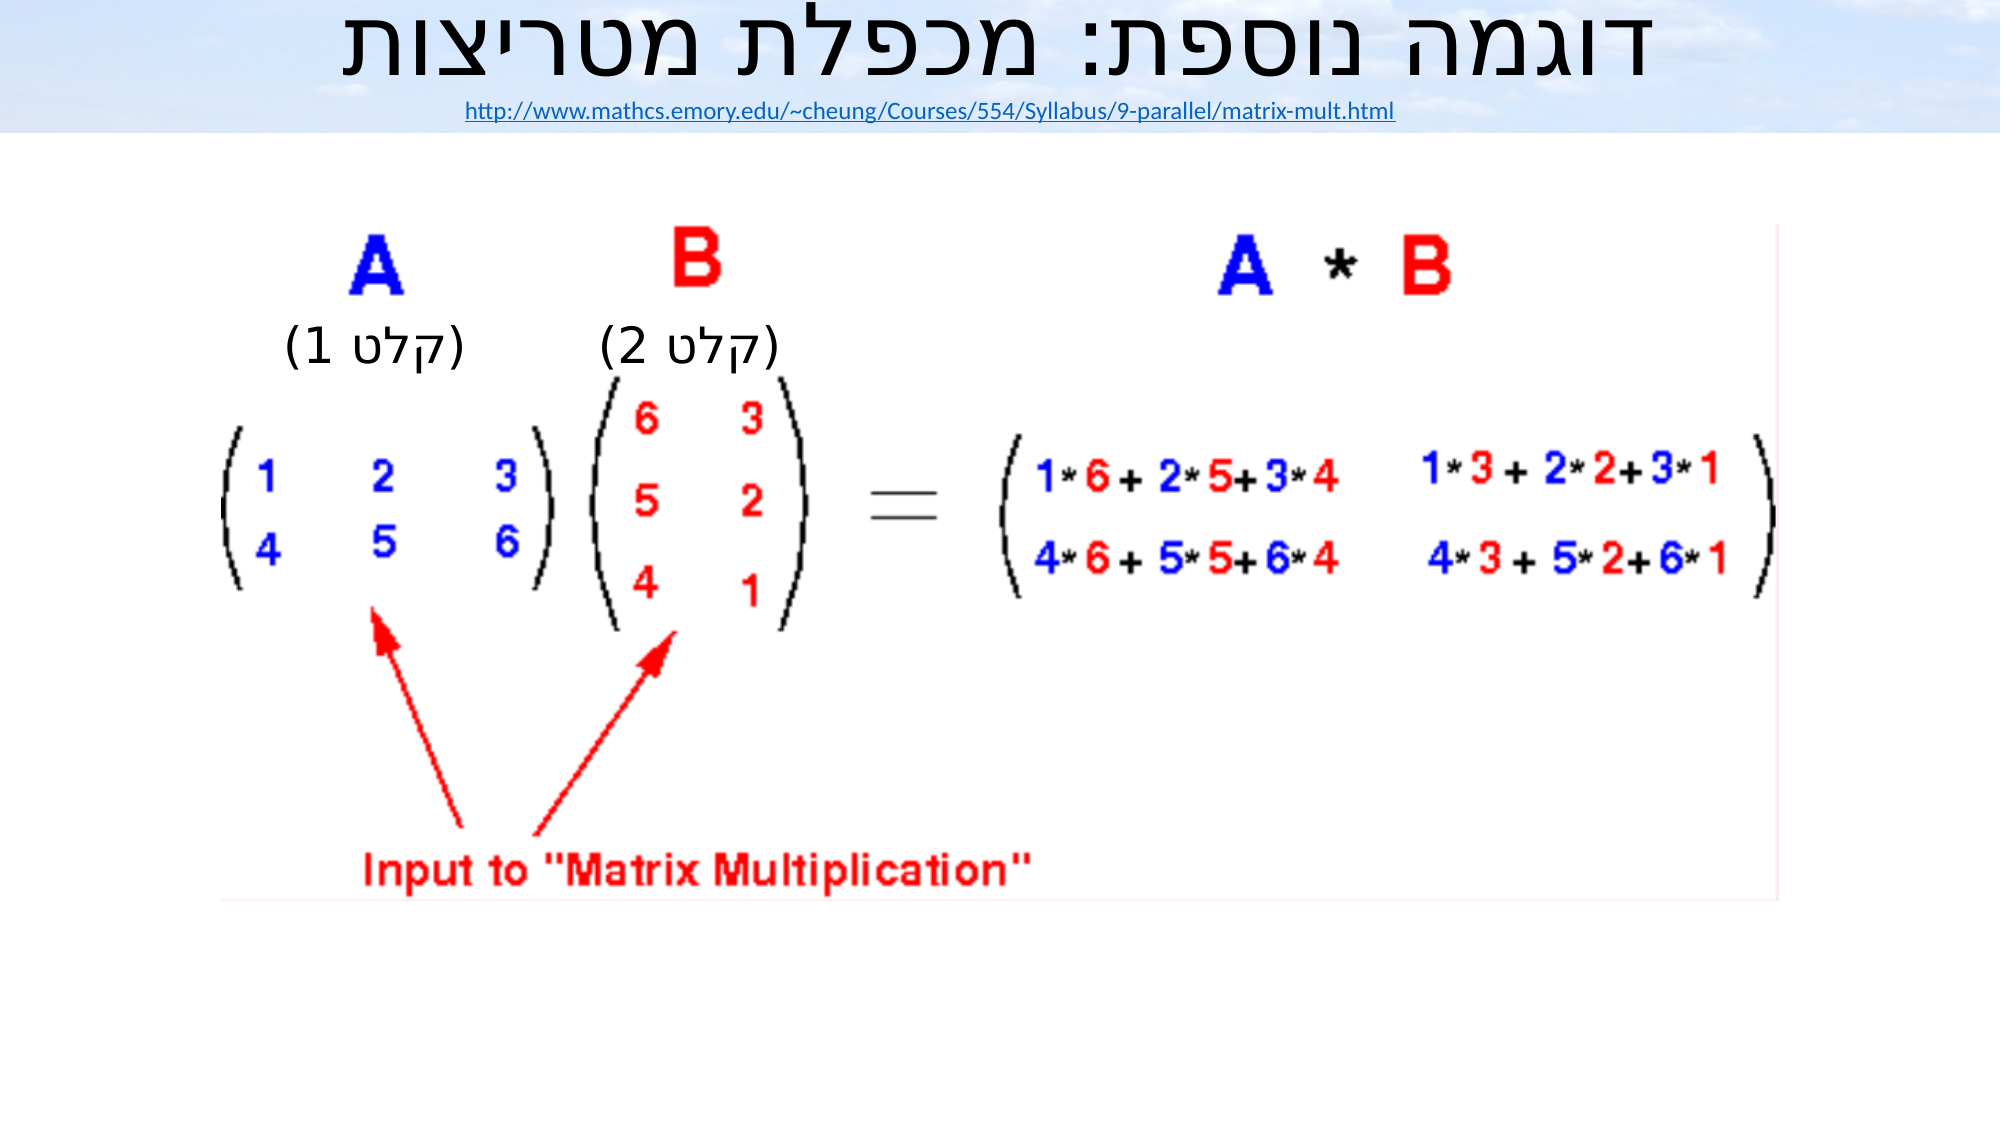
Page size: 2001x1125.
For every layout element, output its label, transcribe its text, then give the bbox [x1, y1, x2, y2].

text_box (קלט 2) [511, 306, 868, 382]
picture [221, 224, 1779, 901]
text_box (קלט 1) [196, 306, 511, 382]
text_box http://www.mathcs.emory.edu/~cheung/Courses/554/Syllabus/9-parallel/matrix-mult.html [450, 86, 1450, 132]
title דוגמה נוספת: מכפלת מטריצות [0, 0, 2000, 87]
